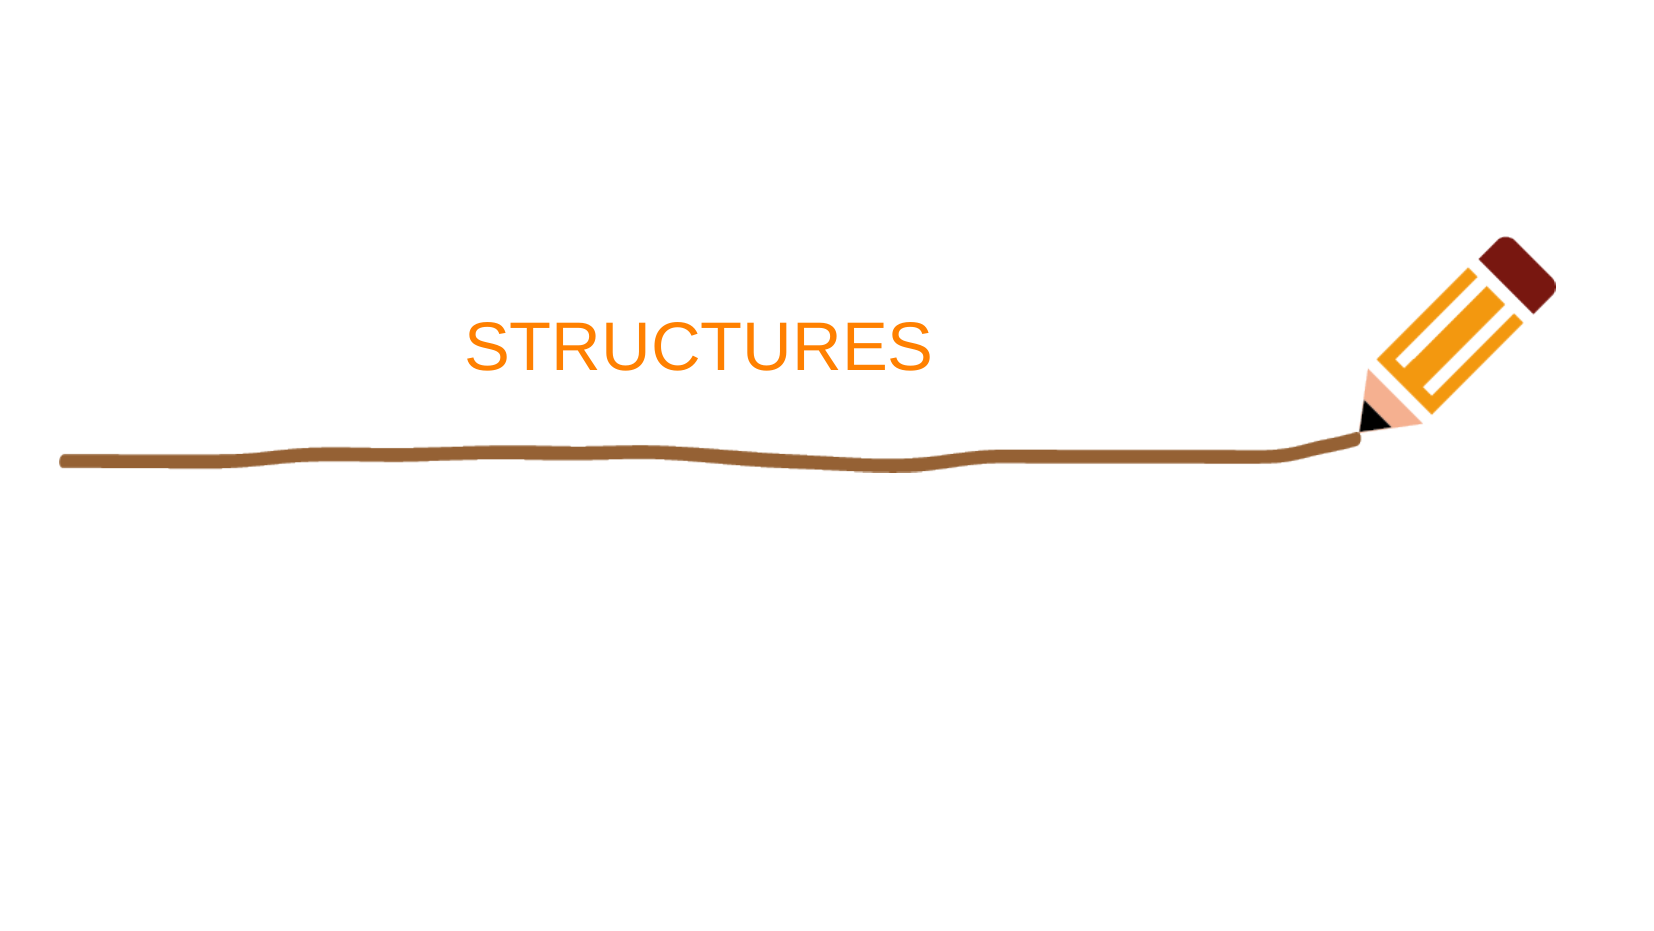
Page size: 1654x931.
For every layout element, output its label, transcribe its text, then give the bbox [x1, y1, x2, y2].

title STRUCTURES [88, 265, 1329, 429]
picture [59, 236, 1556, 473]
